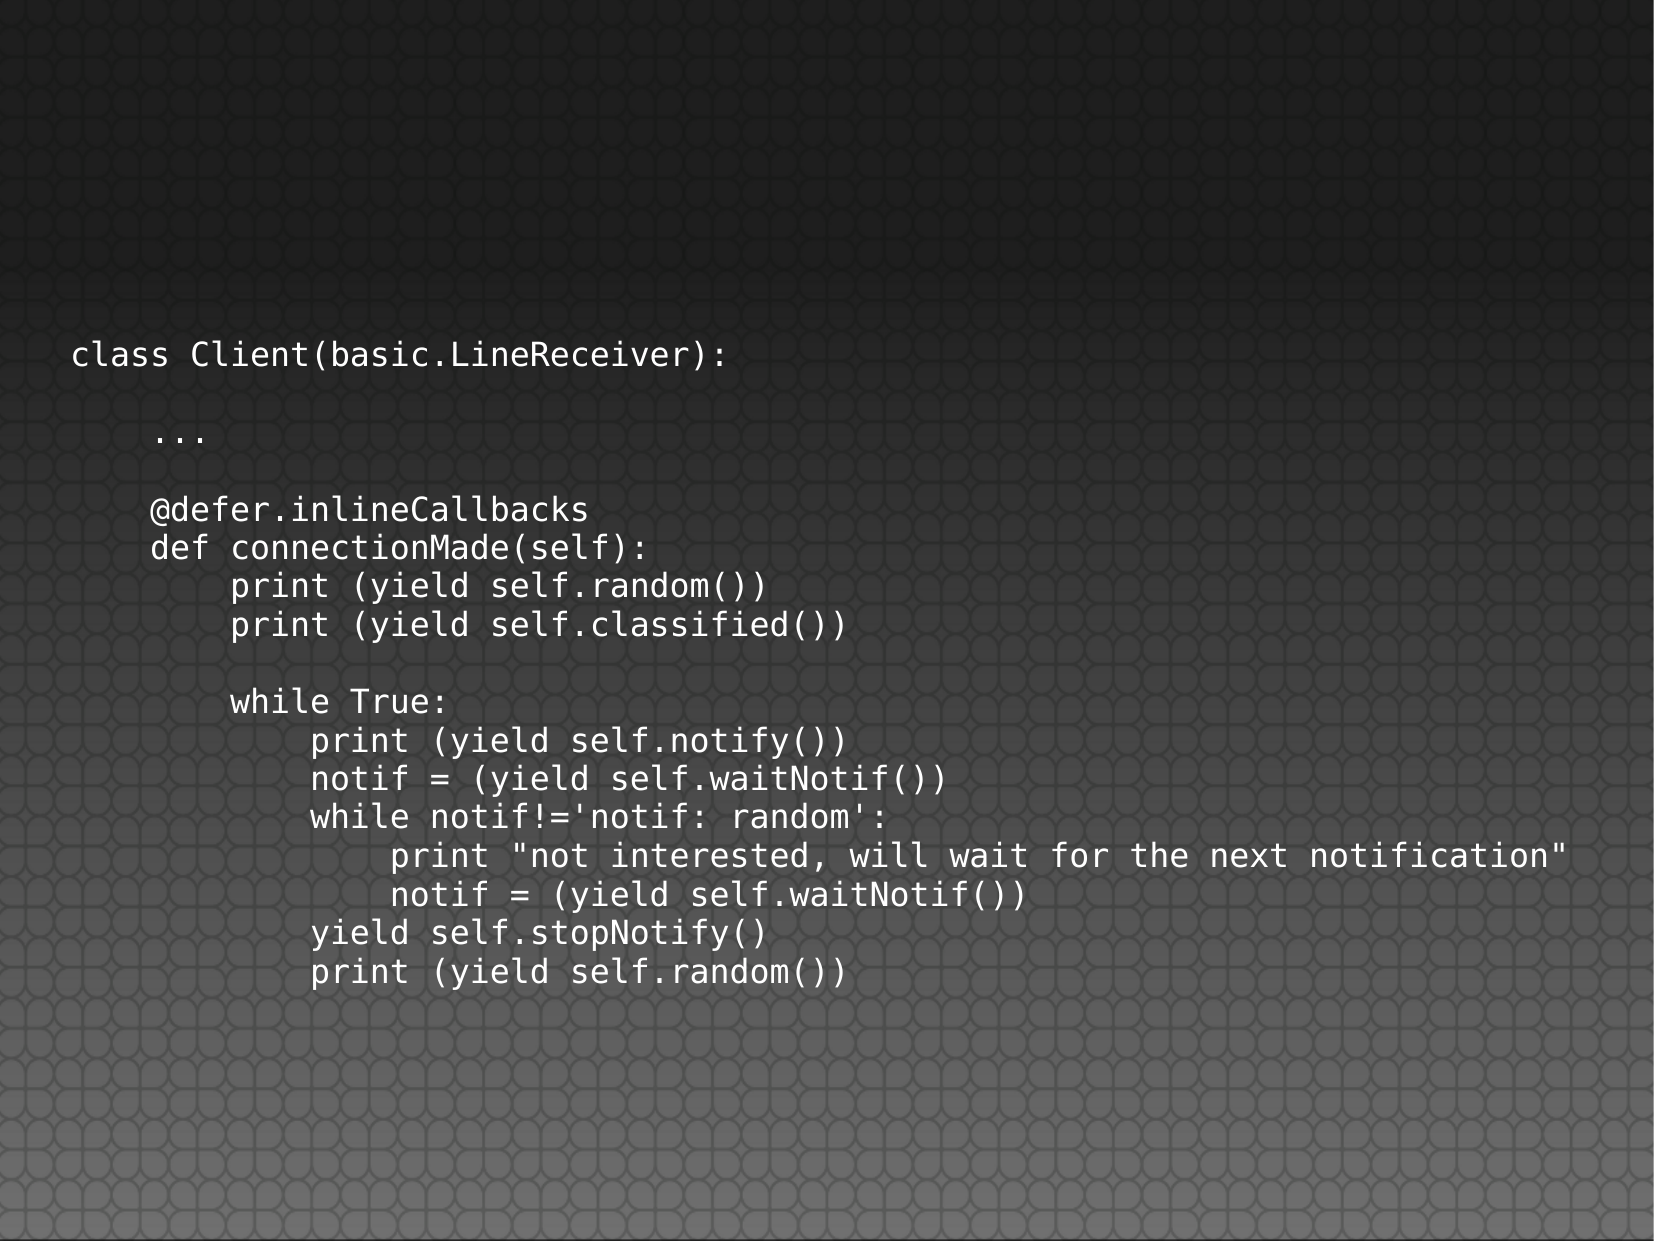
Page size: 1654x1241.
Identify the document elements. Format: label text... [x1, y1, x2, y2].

title class Client(basic.LineReceiver): ... @defer.inlineCallbacks def connectionMade(self): print (yield self.random()) print (yield self.classified()) while True: print (yield self.notify()) notif = (yield self.waitNotif()) while notif!='notif: random': print "not interested, will wait for the next notification" notif = (yield self.waitNotif()) yield self.stopNotify() print (yield self.random()) [70, 242, 1592, 1008]
picture [0, 0, 1654, 1241]
